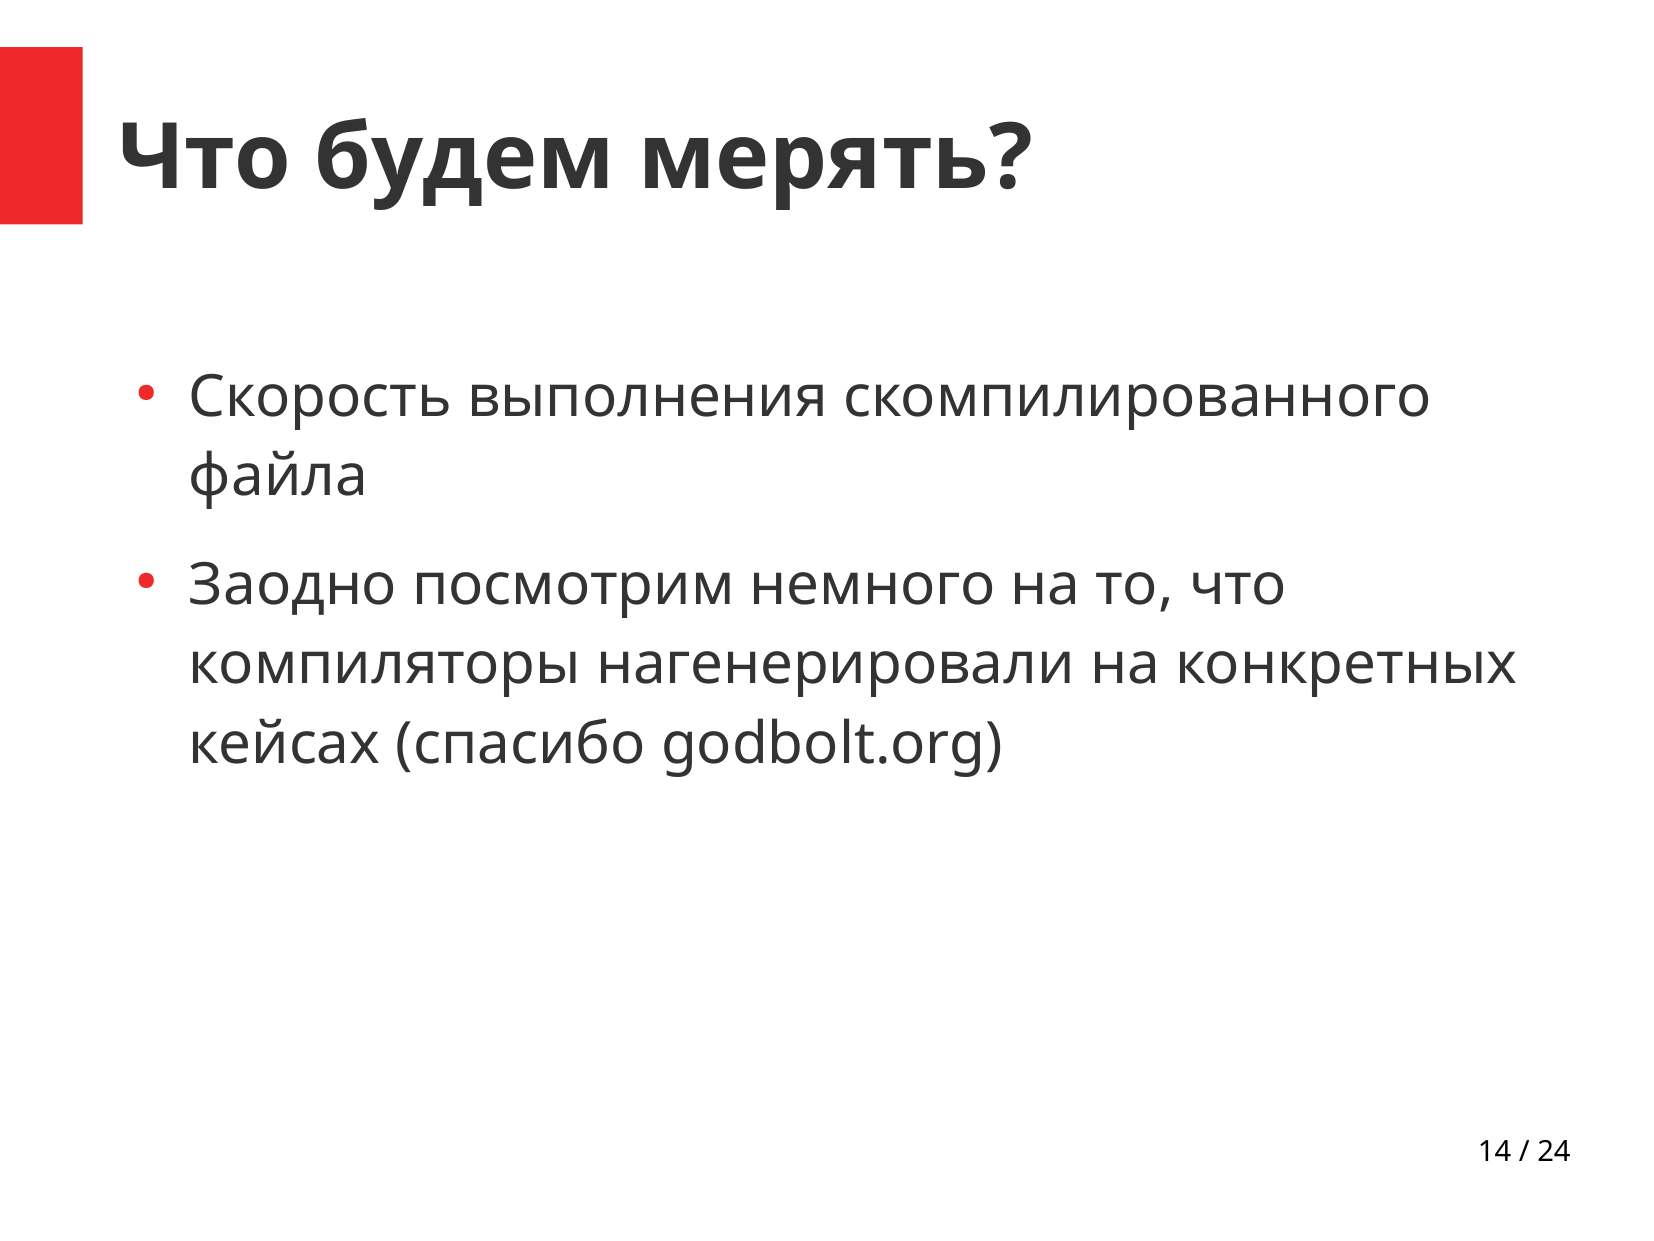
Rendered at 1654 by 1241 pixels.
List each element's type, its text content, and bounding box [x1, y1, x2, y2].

list Скорость выполнения скомпилированного файла Заодно посмотрим немного на то, что компиляторы нагенерировали на конкретных кейсах (спасибо godbolt.org) [118, 354, 1536, 1074]
title Что будем мерять? [118, 49, 1571, 257]
